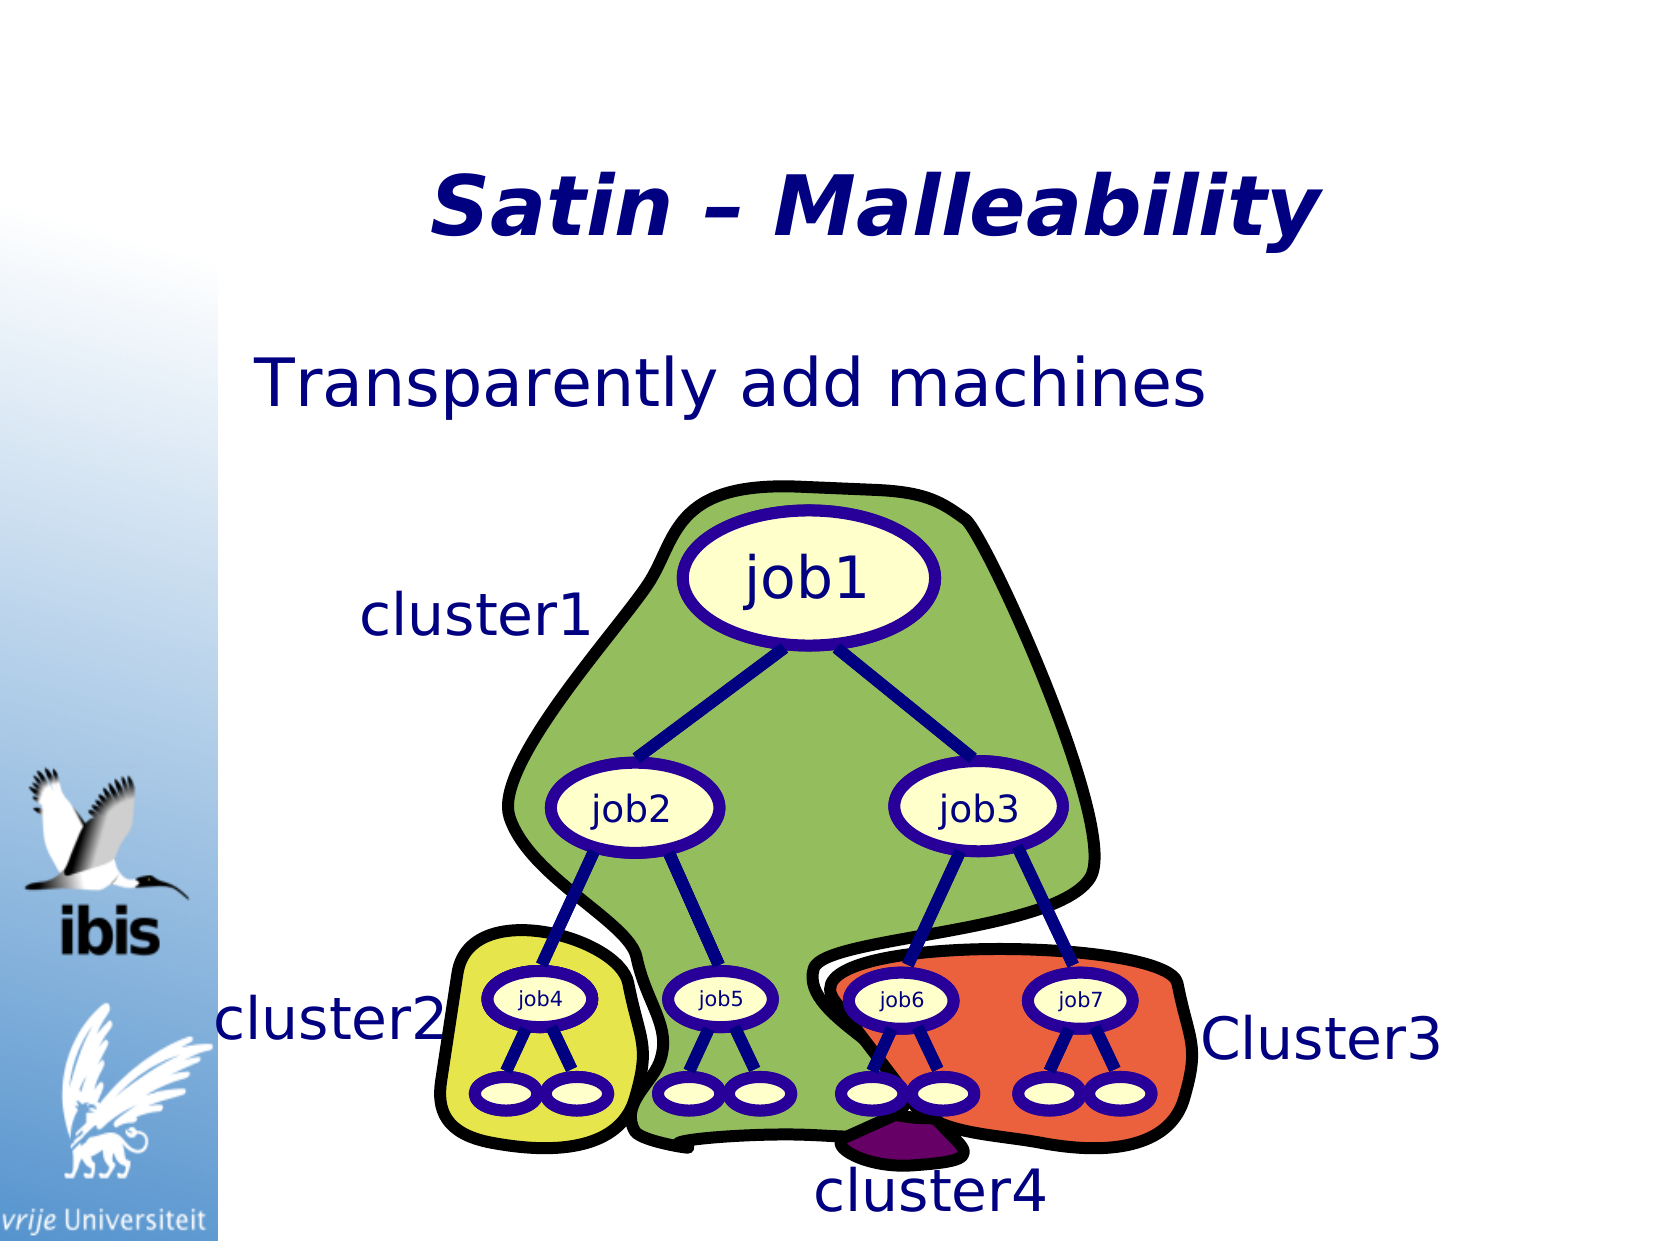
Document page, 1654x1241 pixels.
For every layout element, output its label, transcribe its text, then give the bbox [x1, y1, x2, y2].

text_box cluster4 [813, 1157, 1049, 1226]
text_box [657, 1076, 721, 1111]
text_box cluster2 [213, 985, 449, 1054]
text_box job6 [879, 988, 947, 1017]
text_box [474, 1076, 538, 1111]
text_box [1027, 972, 1133, 1029]
picture [0, 0, 218, 1241]
text_box [550, 762, 720, 853]
text_box job5 [699, 986, 766, 1016]
text_box job1 [744, 544, 871, 613]
text_box cluster1 [359, 580, 595, 649]
text_box job2 [591, 788, 699, 834]
title Satin – Malleability [219, 102, 1534, 311]
text_box job4 [518, 986, 585, 1016]
text_box [1088, 1076, 1152, 1111]
list Transparently add machines [236, 344, 1534, 1196]
text_box [545, 1076, 609, 1111]
text_box [682, 510, 936, 646]
text_box job7 [1058, 988, 1126, 1017]
text_box job3 [938, 788, 1046, 834]
text_box Cluster3 [1200, 1005, 1444, 1074]
text_box [848, 972, 954, 1029]
text_box [487, 970, 593, 1028]
text_box [668, 971, 773, 1028]
text_box [840, 1114, 964, 1166]
text_box [840, 1076, 904, 1111]
text_box [911, 1076, 975, 1111]
text_box [728, 1076, 792, 1111]
text_box [894, 761, 1063, 852]
text_box [1018, 1076, 1081, 1111]
